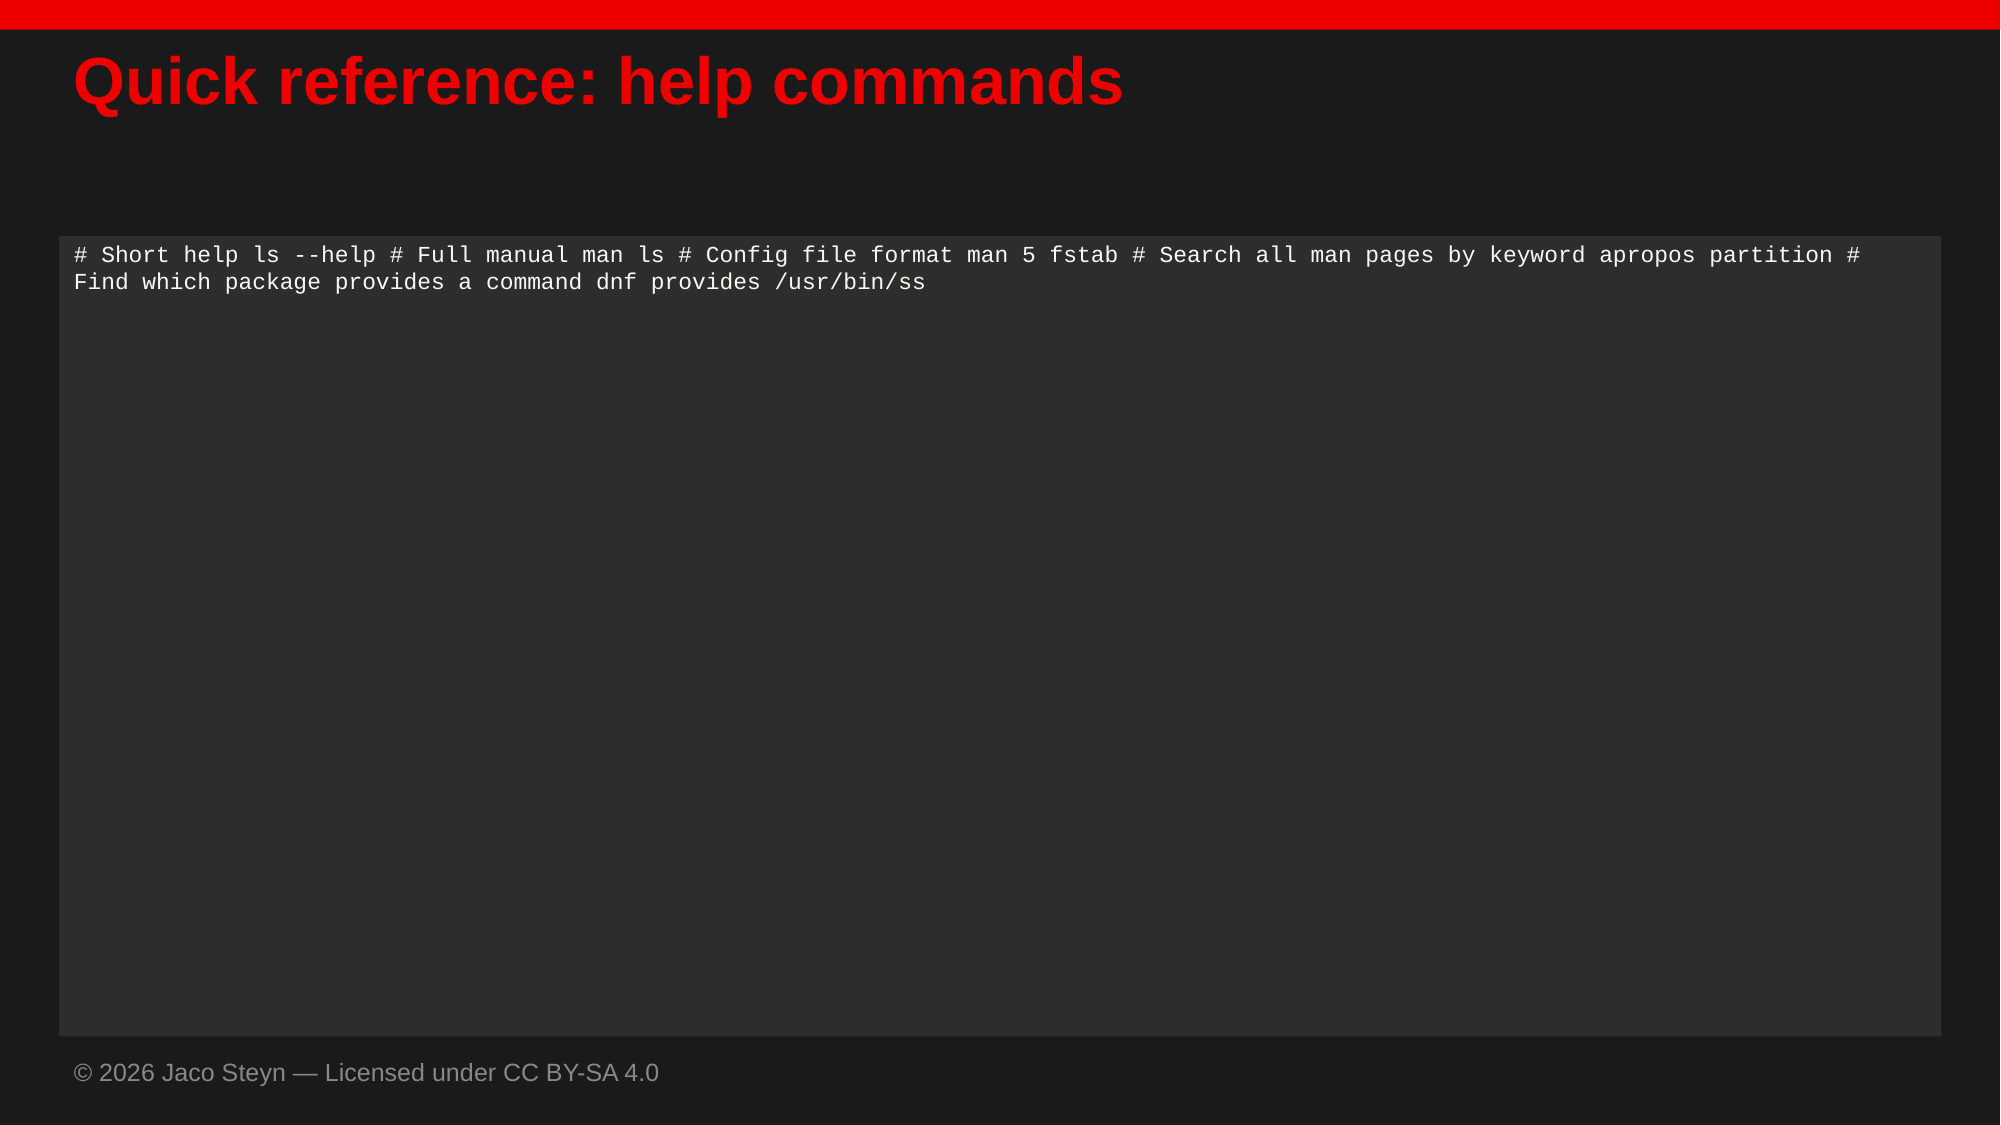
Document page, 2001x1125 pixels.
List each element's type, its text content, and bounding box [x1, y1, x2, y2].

text_box # Short help ls --help # Full manual man ls # Config file format man 5 fstab # Search all man pages by keyword apropos partition # Find which package provides a command dnf provides /usr/bin/ss [59, 236, 1942, 1037]
text_box Quick reference: help commands [59, 36, 1942, 208]
text_box © 2026 Jaco Steyn — Licensed under CC BY-SA 4.0 [59, 1051, 1942, 1093]
text_box [0, 0, 2001, 30]
